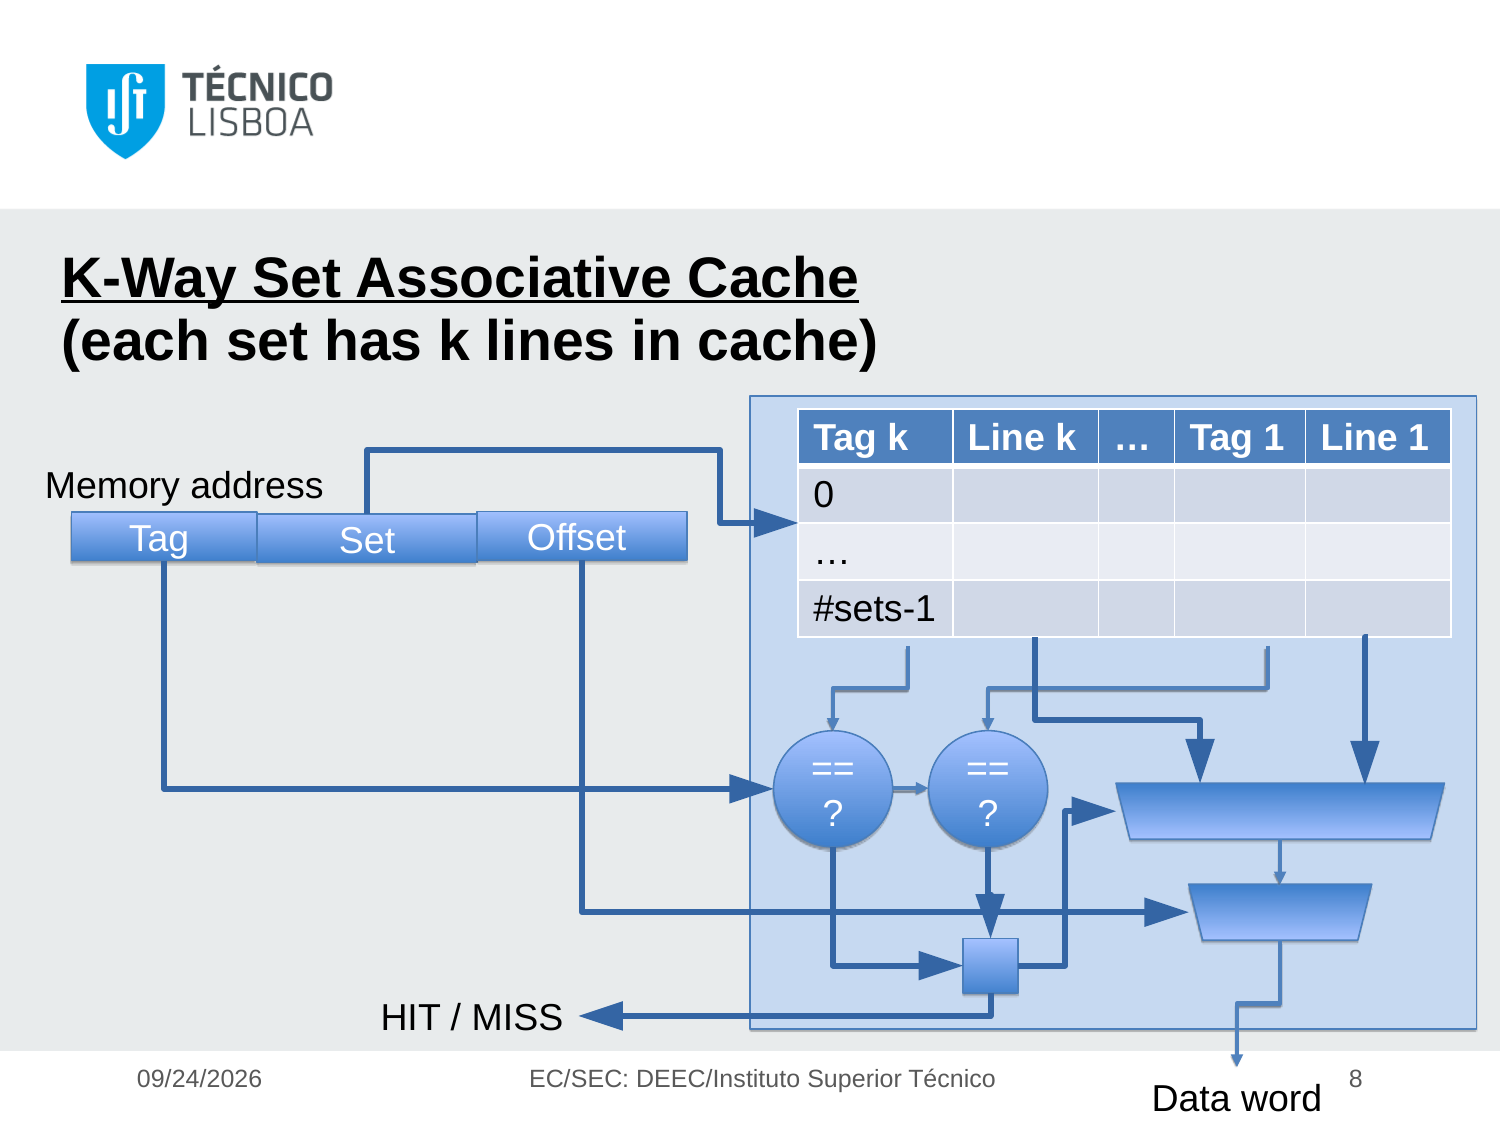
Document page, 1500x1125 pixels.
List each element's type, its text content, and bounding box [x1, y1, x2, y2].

slide_number <number> [1238, 1052, 1378, 1103]
table_cell 0 [799, 469, 952, 522]
slide_number <number> [1077, 1052, 1234, 1103]
text_box [750, 524, 1032, 788]
picture [585, 792, 750, 909]
table_cell … [799, 524, 952, 579]
table_cell [1175, 524, 1305, 579]
table_cell [1175, 469, 1305, 522]
table_cell [954, 469, 1098, 522]
text_box [750, 395, 1477, 1030]
table_cell [954, 524, 1098, 579]
text_box Set [257, 513, 477, 563]
table_cell [1306, 524, 1450, 579]
slide_number 01/19/2019 [121, 1052, 425, 1103]
table_header Line 1 [1306, 410, 1450, 463]
text_box HIT / MISS [365, 986, 579, 1046]
text_box [750, 790, 830, 909]
table_cell [1306, 581, 1450, 636]
text_box ==? [928, 730, 1048, 847]
table_header … [1099, 410, 1174, 463]
table_cell [1099, 581, 1174, 636]
table_cell [1306, 469, 1450, 522]
table_cell [1099, 524, 1174, 579]
text_box Data word [1136, 1066, 1338, 1125]
text_box [836, 789, 985, 909]
footer EC/SEC: DEEC/Instituto Superior Técnico [512, 1052, 1021, 1103]
title K-Way Set Associative Cache (each set has k lines in cache) [46, 237, 1425, 381]
picture [370, 454, 750, 786]
table_header Tag k [799, 410, 952, 463]
picture [167, 561, 579, 786]
text_box Tag [71, 514, 257, 561]
table_header Tag 1 [1175, 410, 1305, 463]
table_cell [1099, 469, 1174, 522]
table_cell #sets-1 [799, 581, 952, 636]
text_box Memory address [30, 453, 339, 514]
text_box ==? [773, 730, 893, 847]
picture [0, 0, 1500, 1125]
table_header Line k [954, 410, 1098, 463]
table_cell [954, 581, 1098, 636]
table_cell [1175, 581, 1305, 636]
text_box Offset [476, 511, 687, 561]
